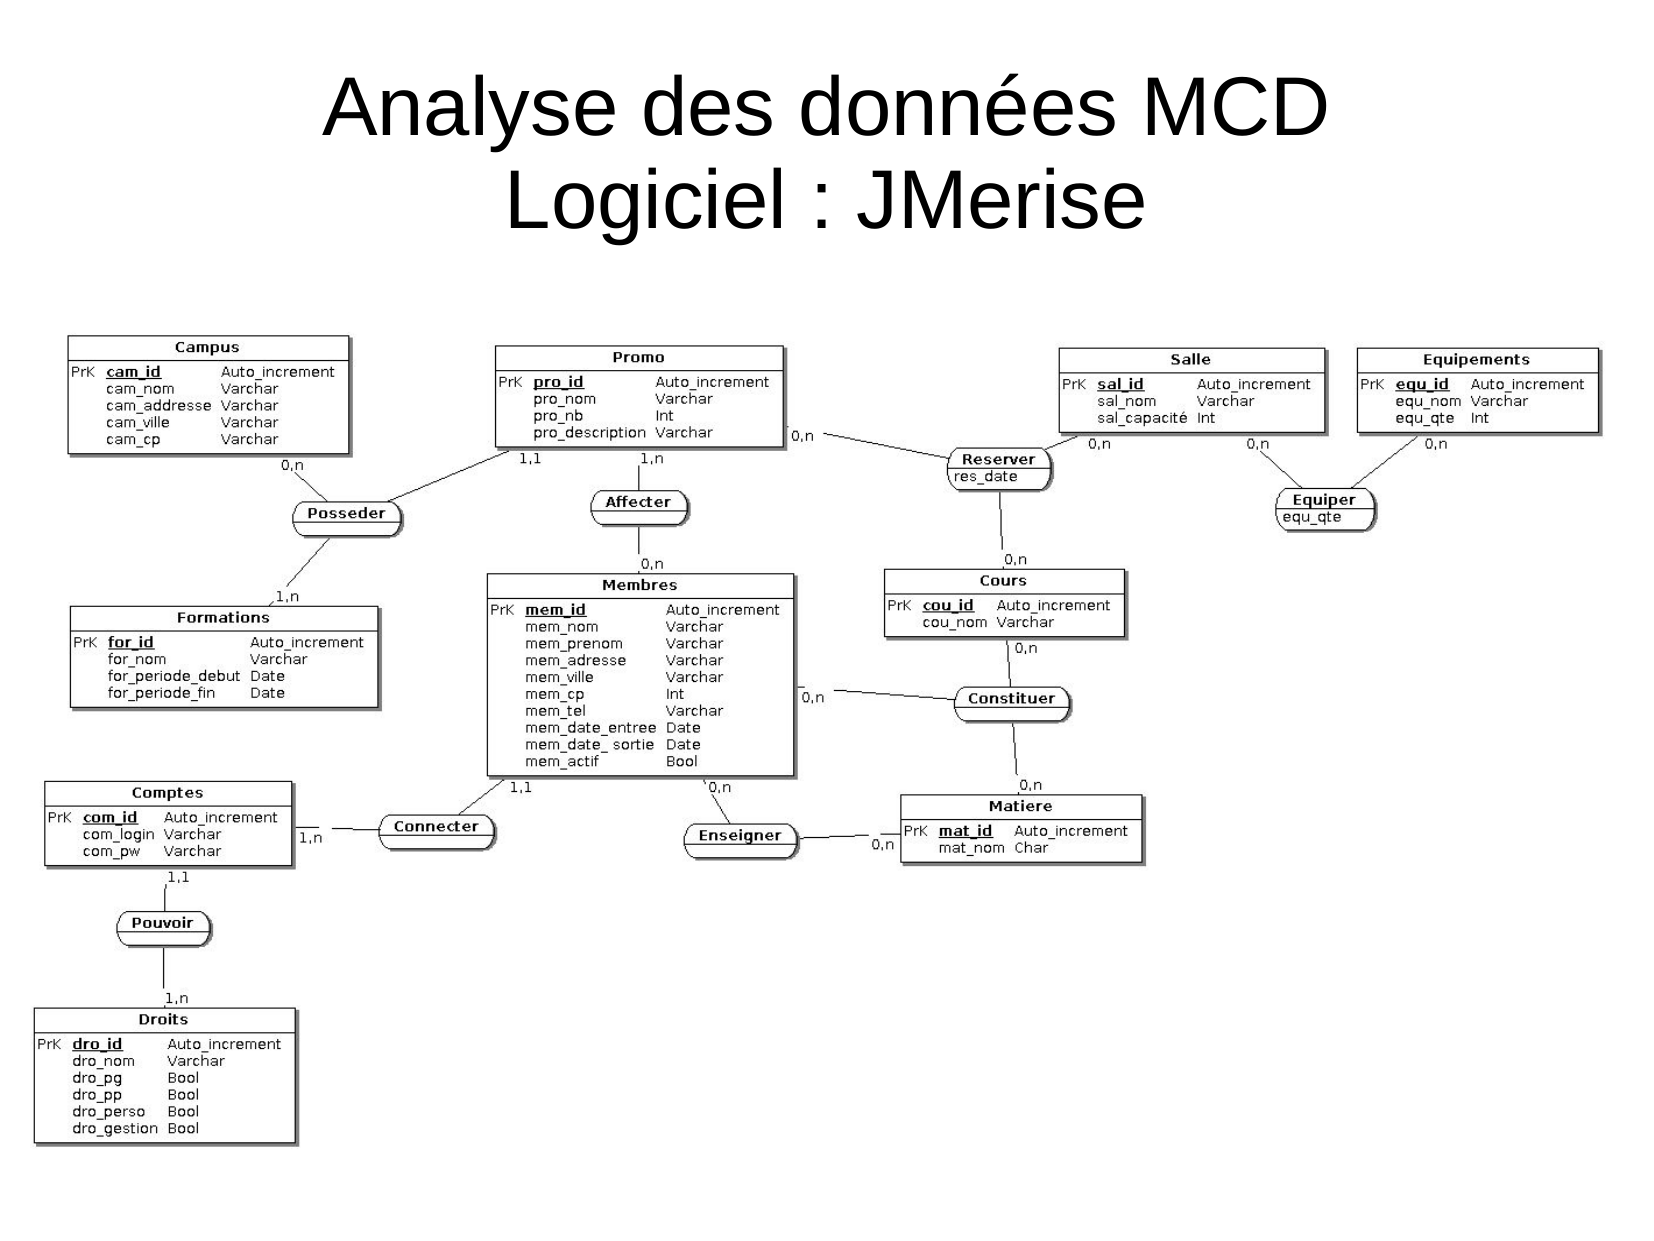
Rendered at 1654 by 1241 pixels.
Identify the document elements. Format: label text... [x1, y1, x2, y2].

title Analyse des données MCD Logiciel : JMerise [82, 49, 1571, 257]
picture [21, 323, 1619, 1158]
